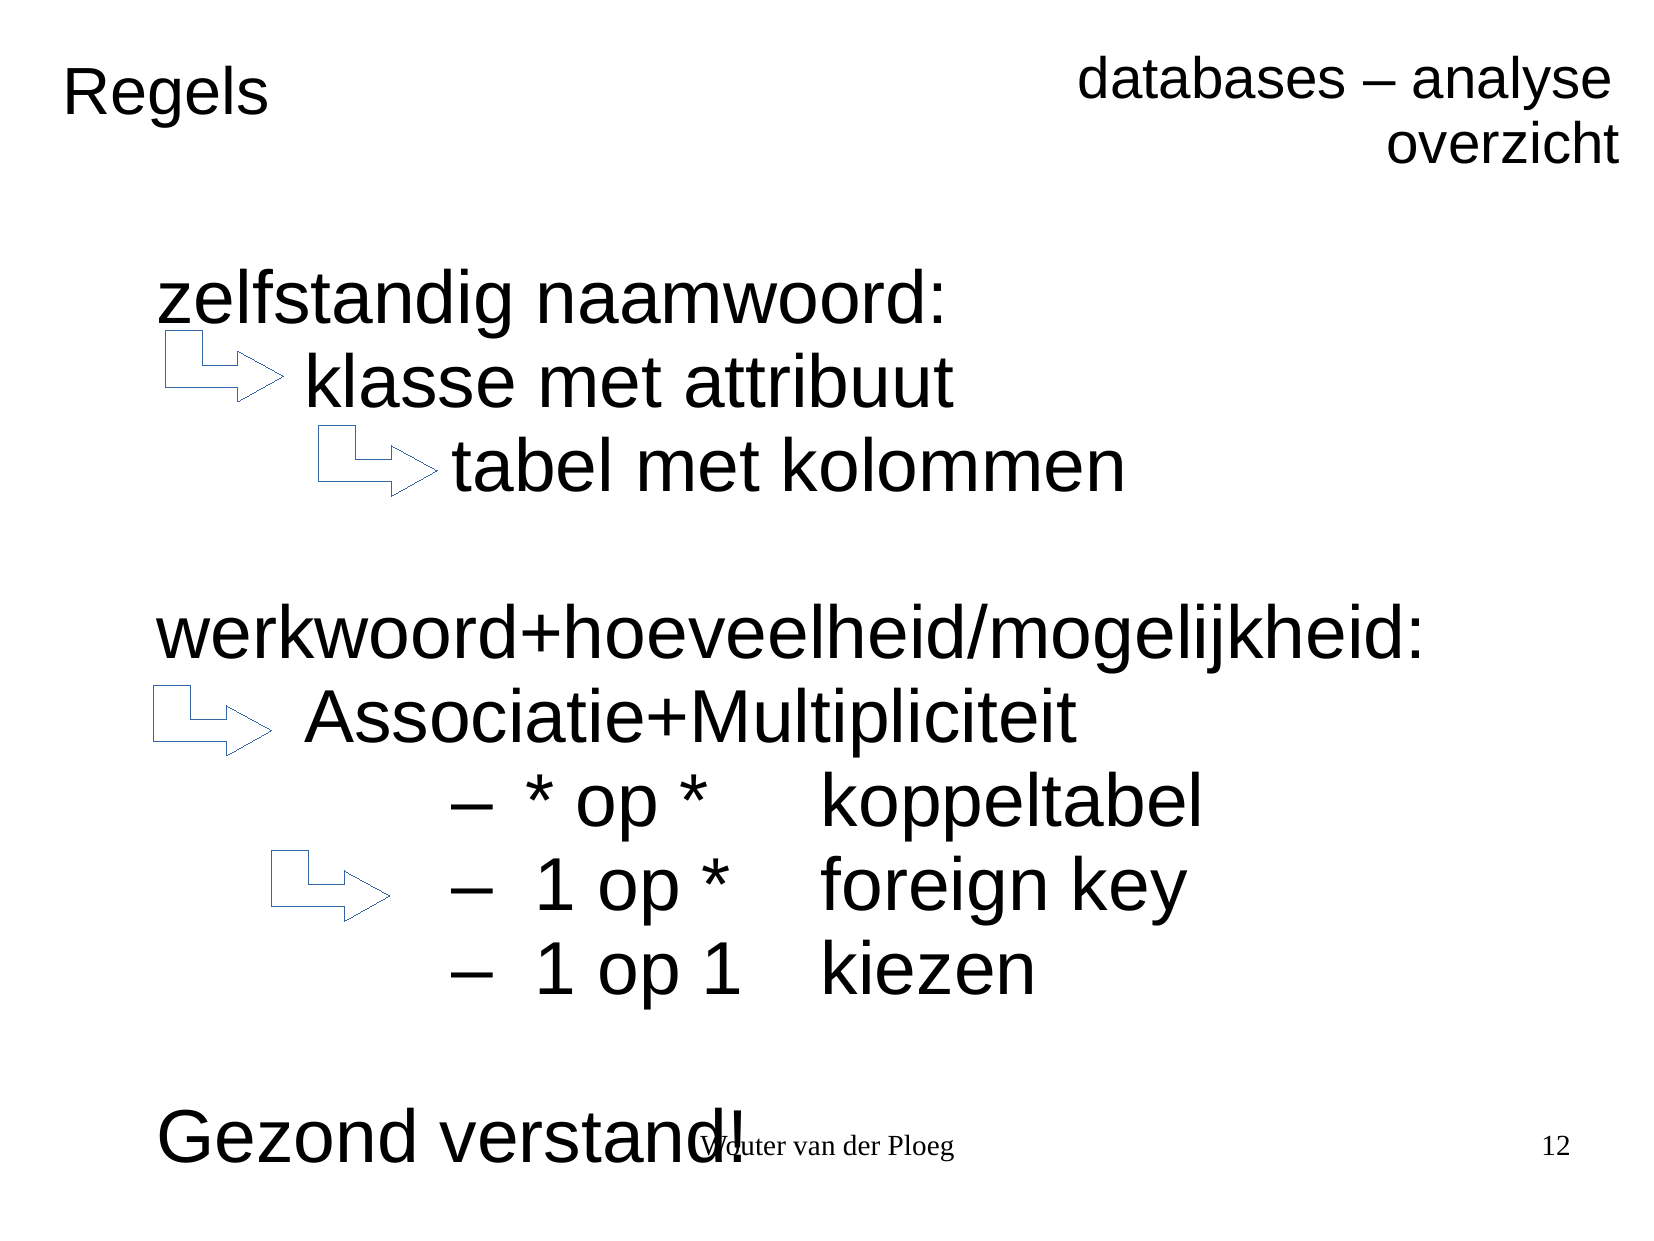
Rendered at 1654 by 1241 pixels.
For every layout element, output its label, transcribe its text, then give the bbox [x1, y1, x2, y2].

text_box databases – analyse overzicht [1062, 38, 1636, 184]
text_box zelfstandig naamwoord: klasse met attribuut tabel met kolommen werkwoord+hoeveelheid/mogelijkheid: Associatie+Multipliciteit – * op * koppeltabel – 1 op * foreign key – 1 op 1 kiezen Gezond verstand! [141, 247, 1501, 1187]
text_box [318, 425, 438, 497]
text_box [271, 850, 390, 922]
text_box Regels [47, 47, 286, 137]
text_box [165, 330, 284, 402]
text_box [153, 685, 272, 756]
